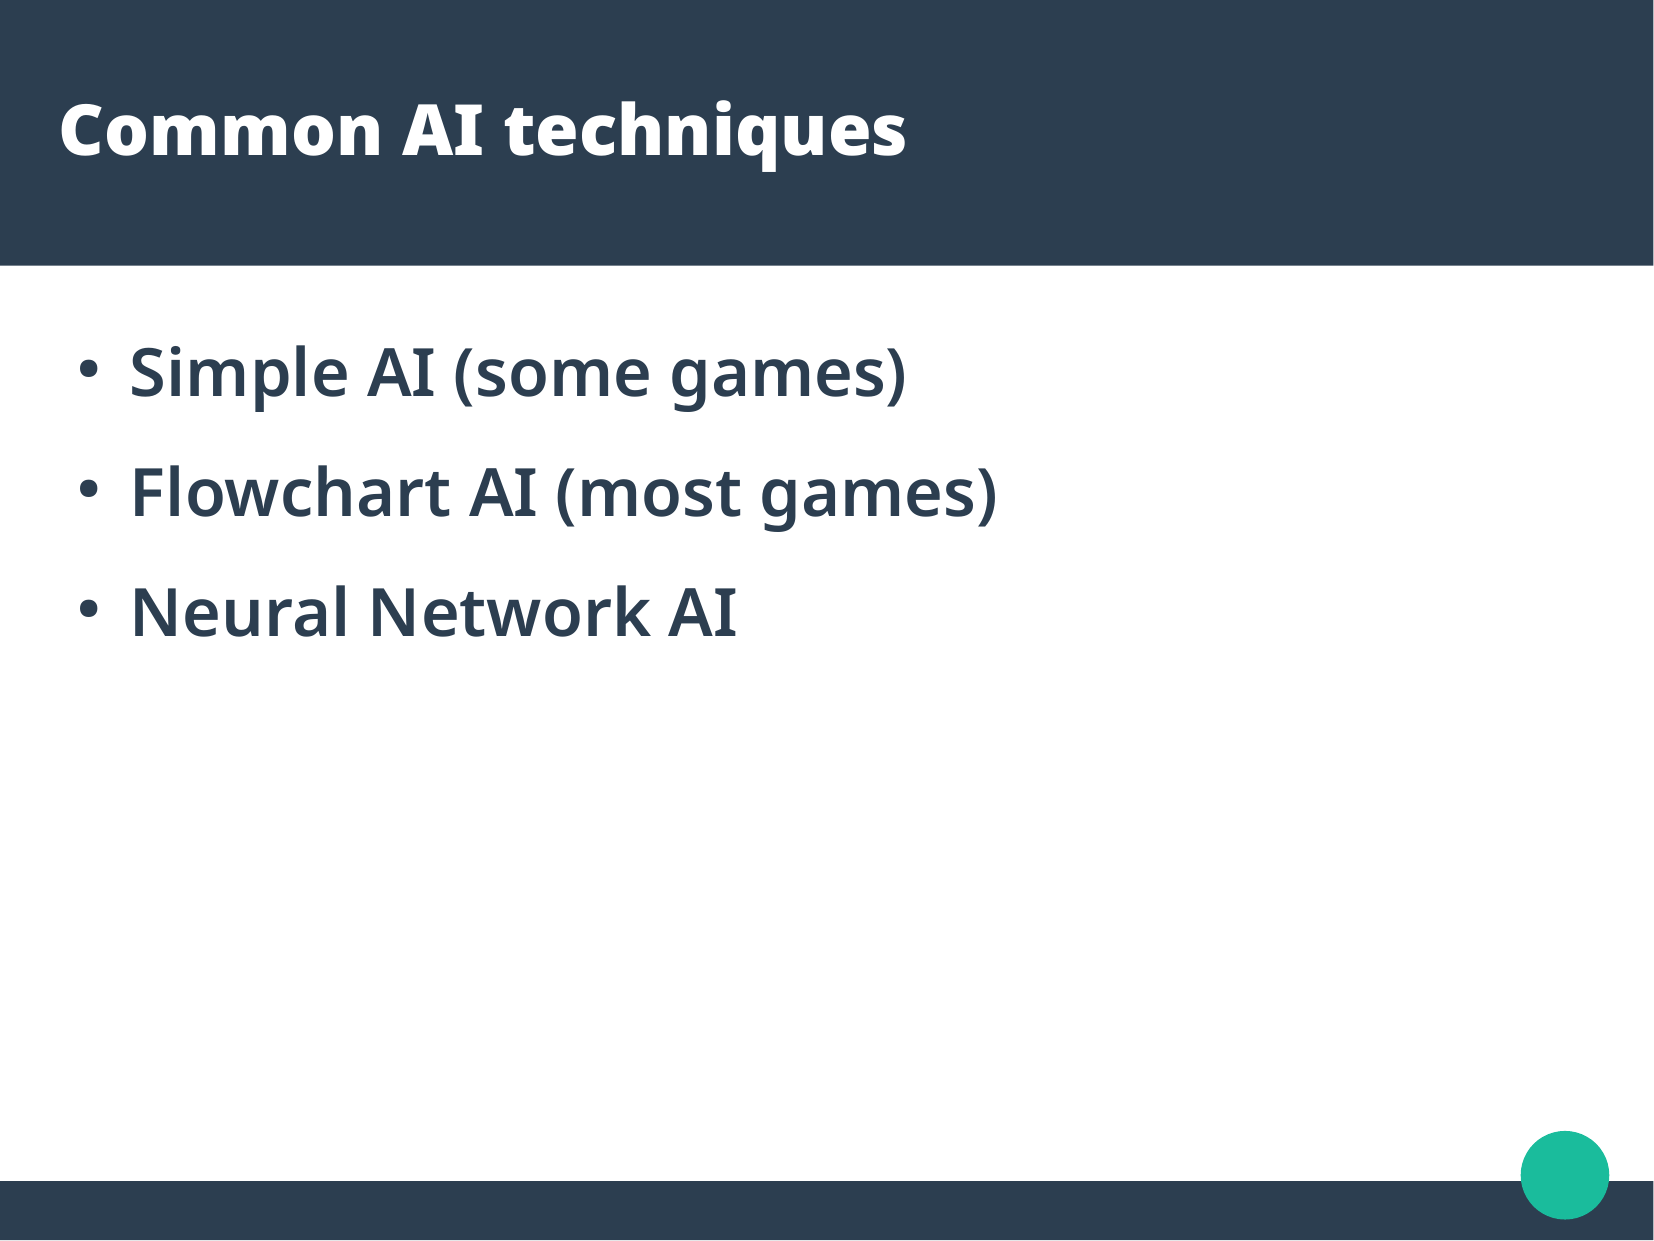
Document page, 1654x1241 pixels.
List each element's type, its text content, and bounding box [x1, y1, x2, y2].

list Simple AI (some games) Flowchart AI (most games) Neural Network AI [59, 324, 1595, 1152]
title Common AI techniques [59, 49, 1595, 207]
